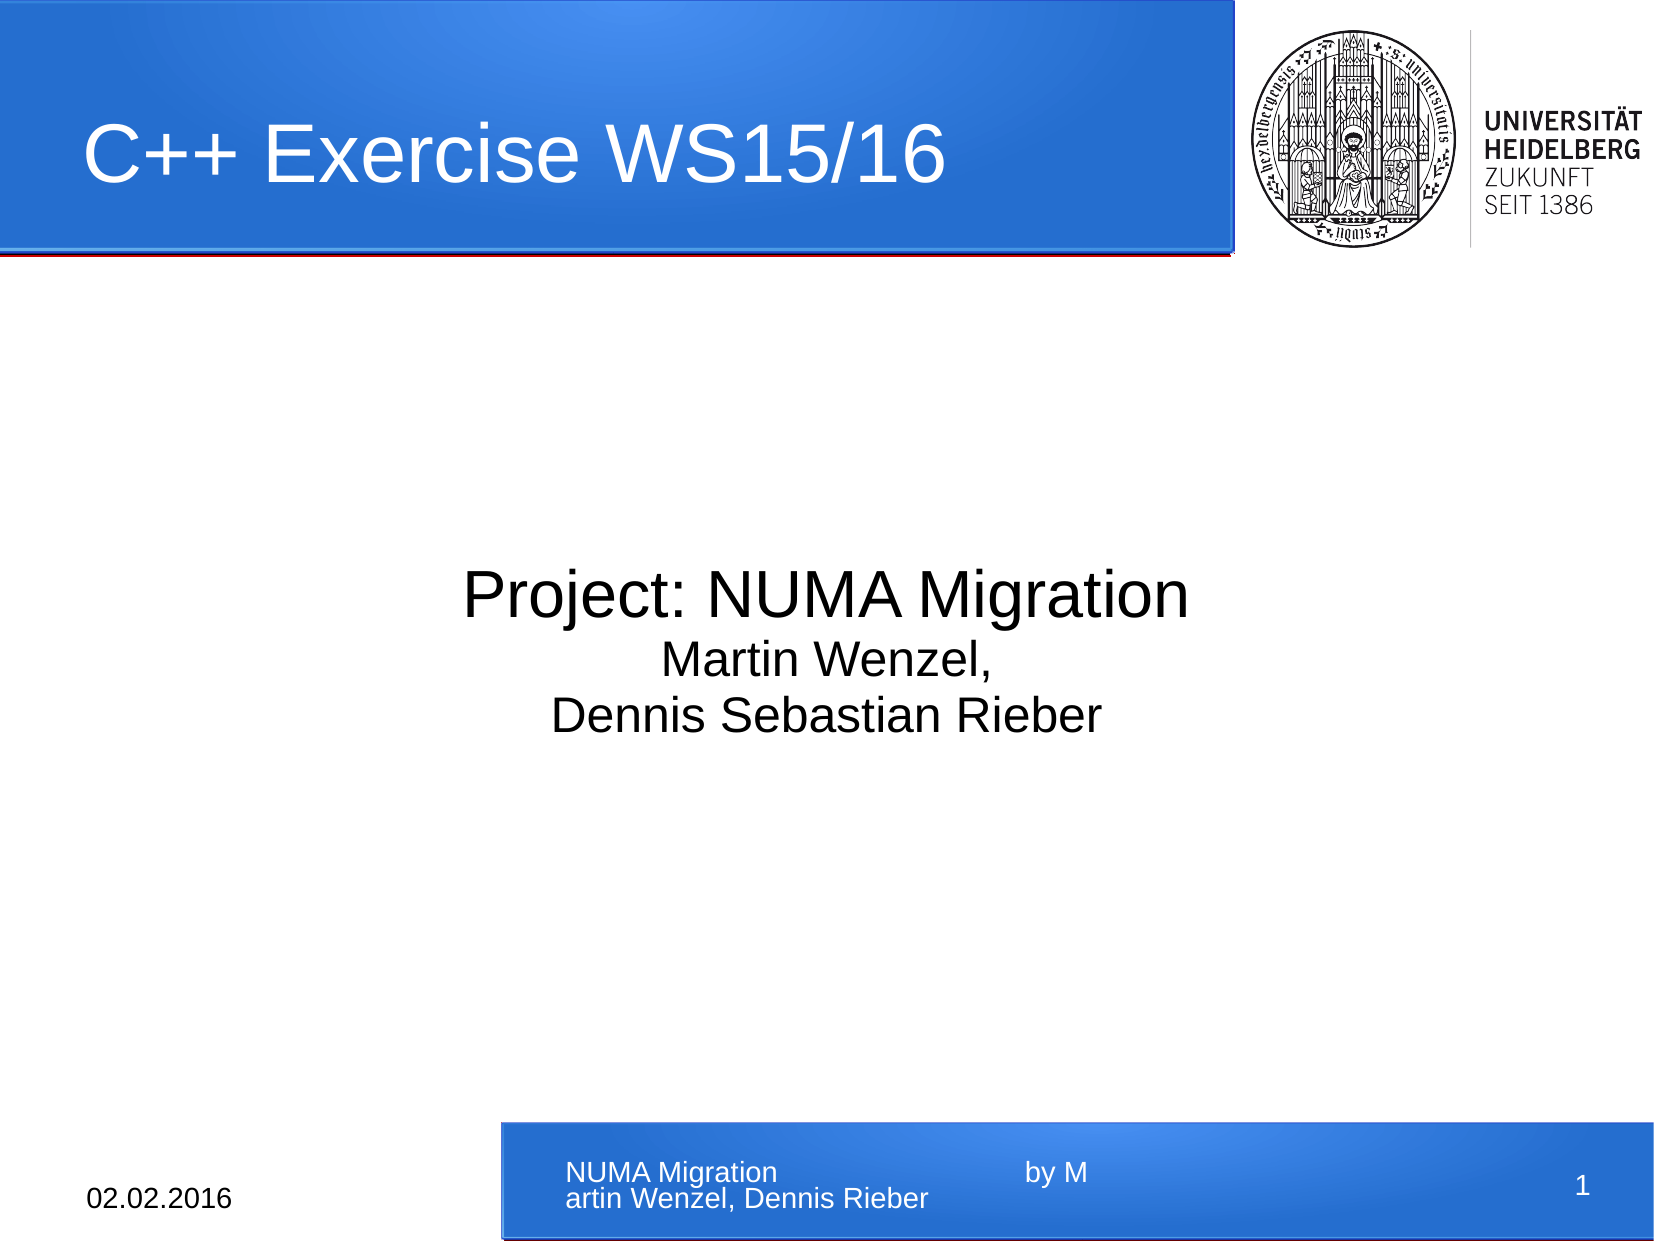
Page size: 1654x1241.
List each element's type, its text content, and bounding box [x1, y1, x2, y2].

subtitle Project: NUMA Migration Martin Wenzel, Dennis Sebastian Rieber [82, 290, 1571, 1010]
picture [496, 1121, 1654, 1241]
picture [1251, 30, 1642, 248]
title C++ Exercise WS15/16 [82, 94, 1264, 213]
picture [0, 0, 1238, 262]
